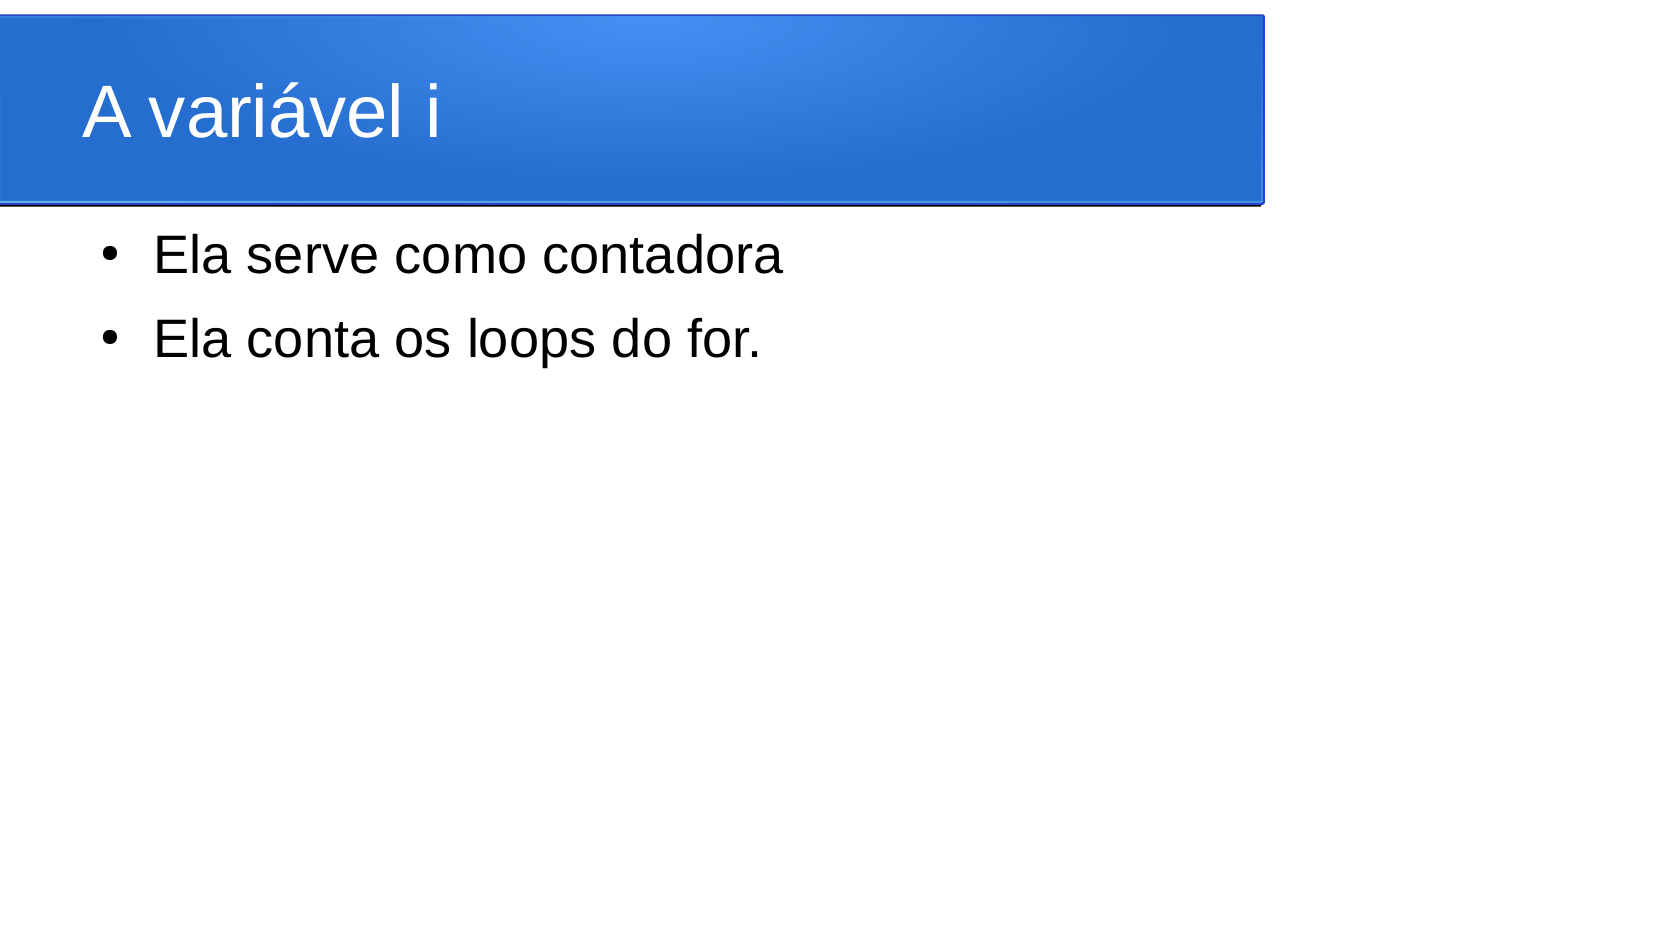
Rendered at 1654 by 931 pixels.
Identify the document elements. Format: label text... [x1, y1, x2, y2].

title A variável i [82, 35, 1235, 189]
list Ela serve como contadora Ela conta os loops do for. [82, 224, 1571, 764]
